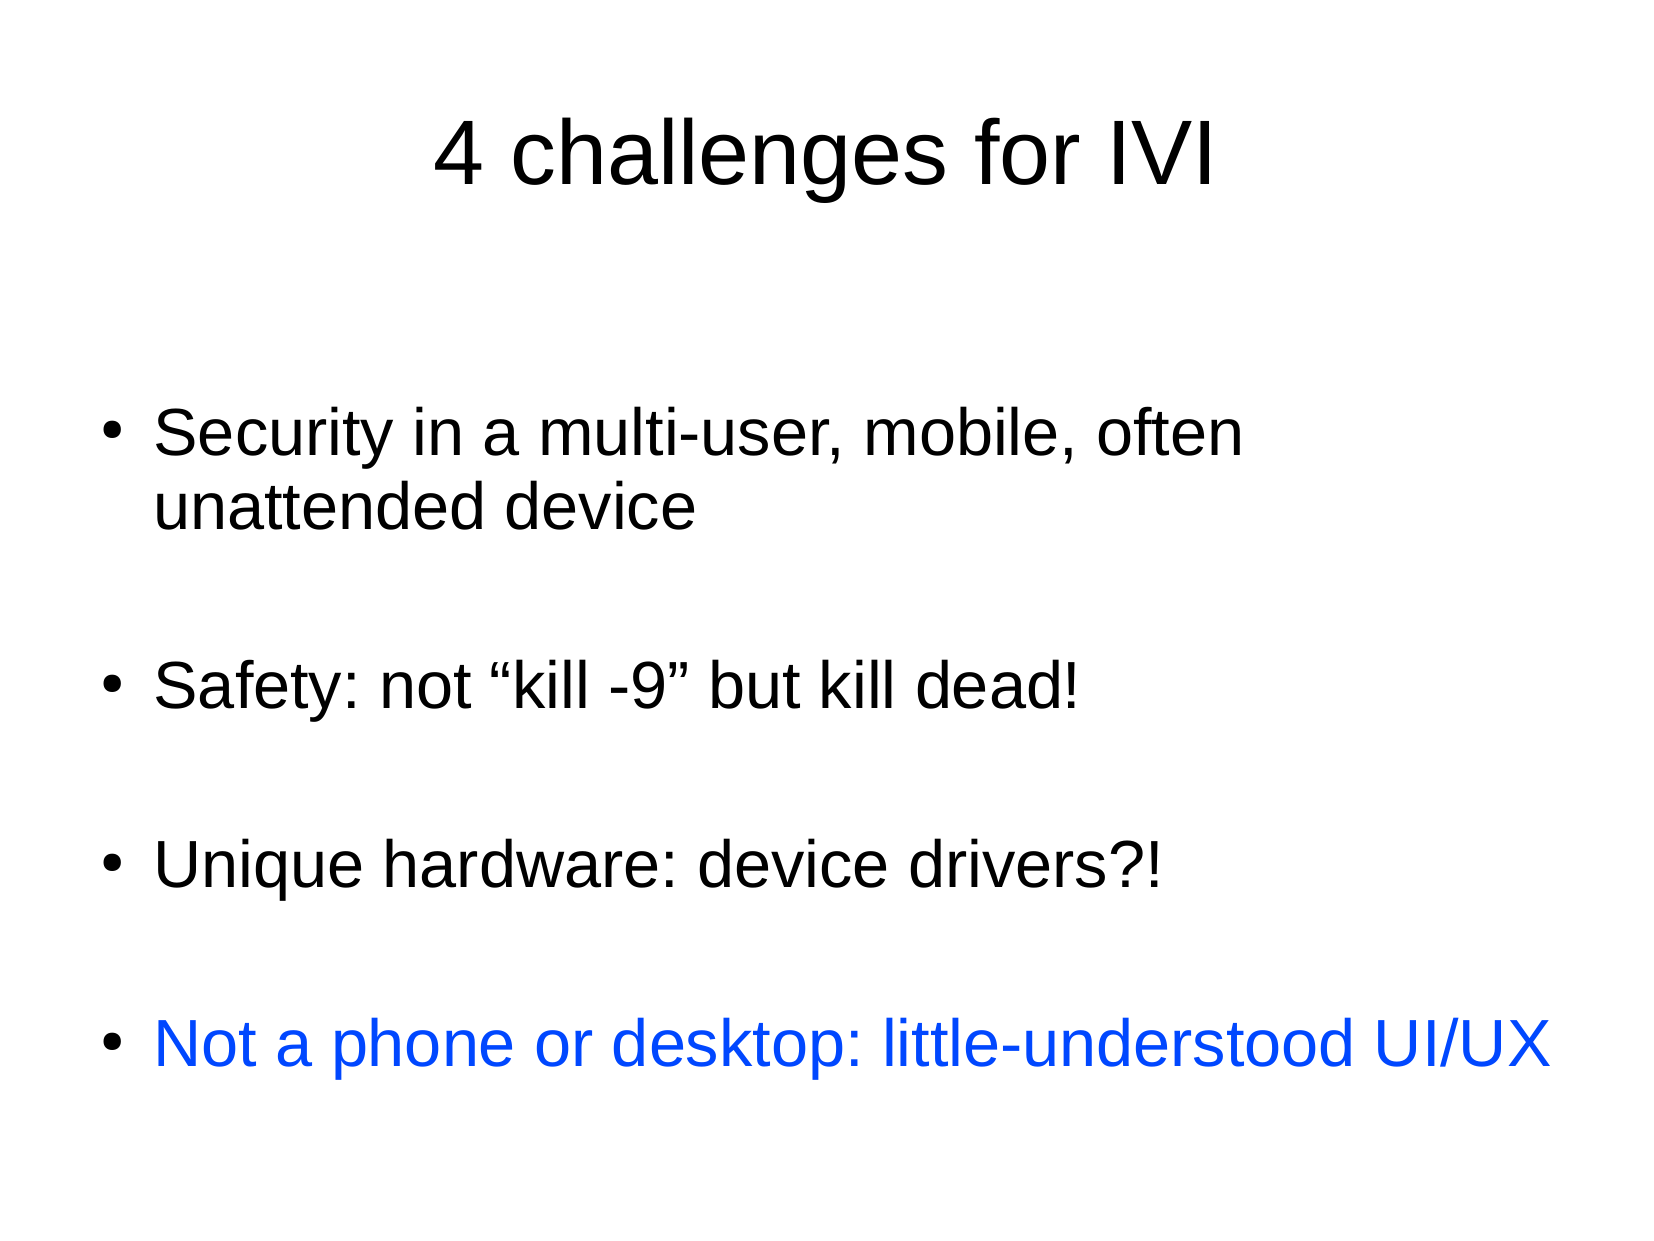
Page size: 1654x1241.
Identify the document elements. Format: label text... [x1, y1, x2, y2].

list Security in a multi-user, mobile, often unattended device Safety: not “kill -9” but kill dead! Unique hardware: device drivers?! Not a phone or desktop: little-understood UI/UX [82, 290, 1571, 1109]
title 4 challenges for IVI [82, 49, 1571, 257]
